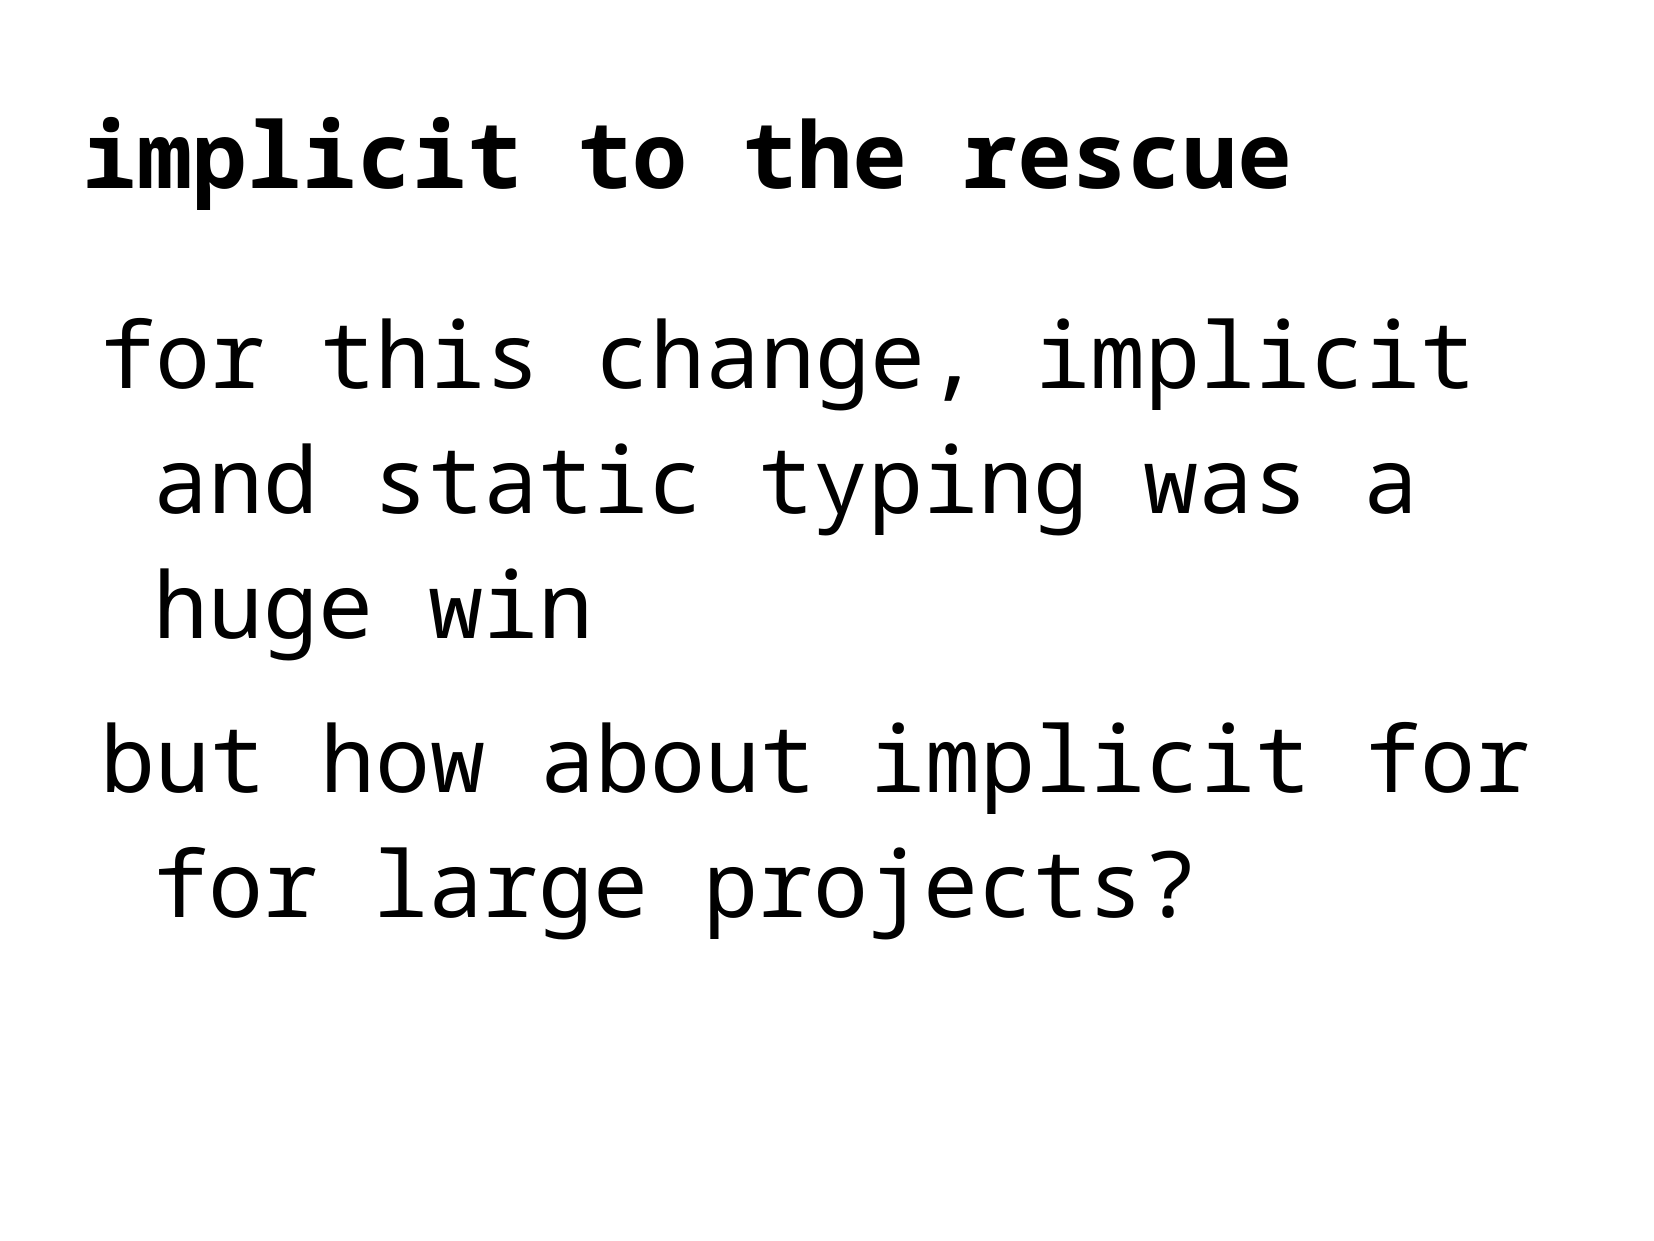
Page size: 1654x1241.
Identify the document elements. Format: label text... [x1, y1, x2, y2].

title implicit to the rescue [82, 56, 1571, 250]
list for this change, implicit and static typing was a huge win but how about implicit for for large projects? [82, 290, 1571, 1094]
